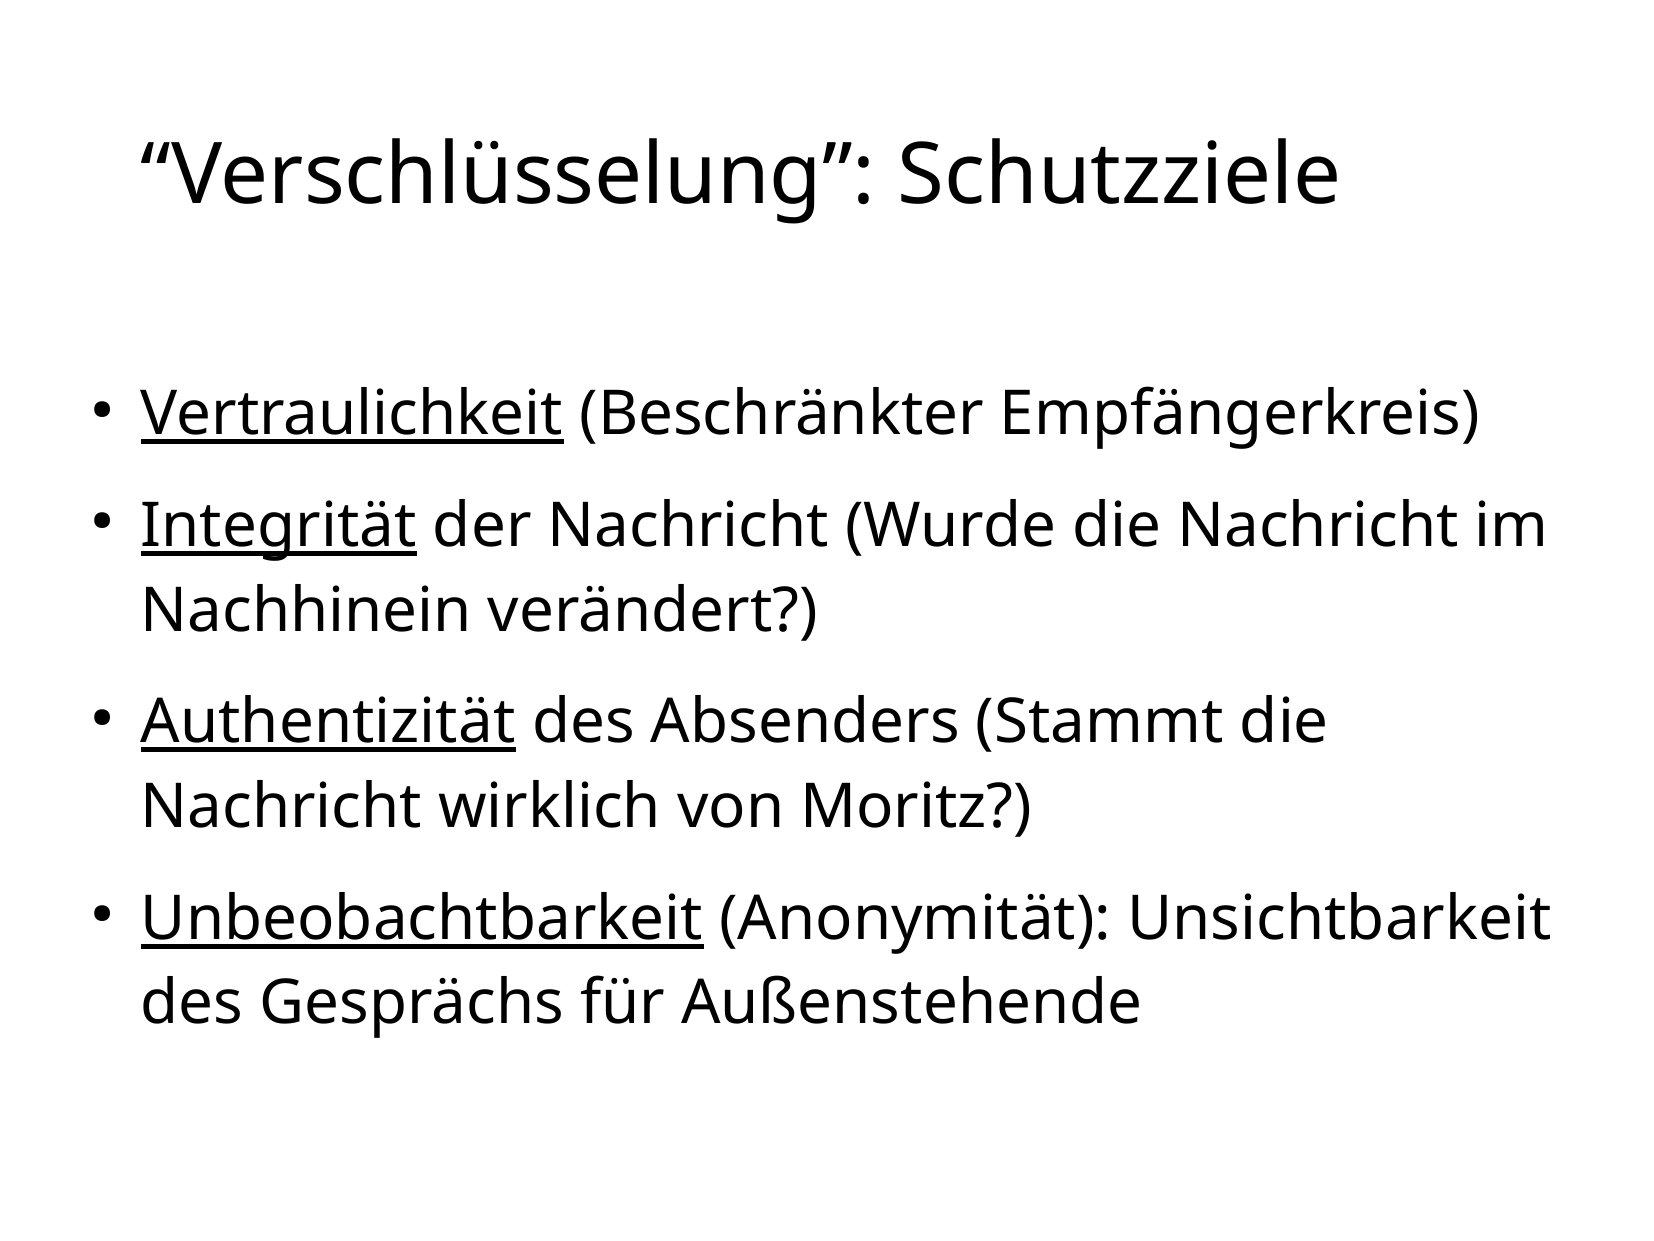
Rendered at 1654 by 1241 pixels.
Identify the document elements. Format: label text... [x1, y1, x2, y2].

list “Verschlüsselung”: Schutzziele Vertraulichkeit (Beschränkter Empfängerkreis) Integrität der Nachricht (Wurde die Nachricht im Nachhinein verändert?) Authentizität des Absenders (Stammt die Nachricht wirklich von Moritz?) Unbeobachtbarkeit (Anonymität): Unsichtbarkeit des Gesprächs für Außenstehende [75, 112, 1568, 1088]
